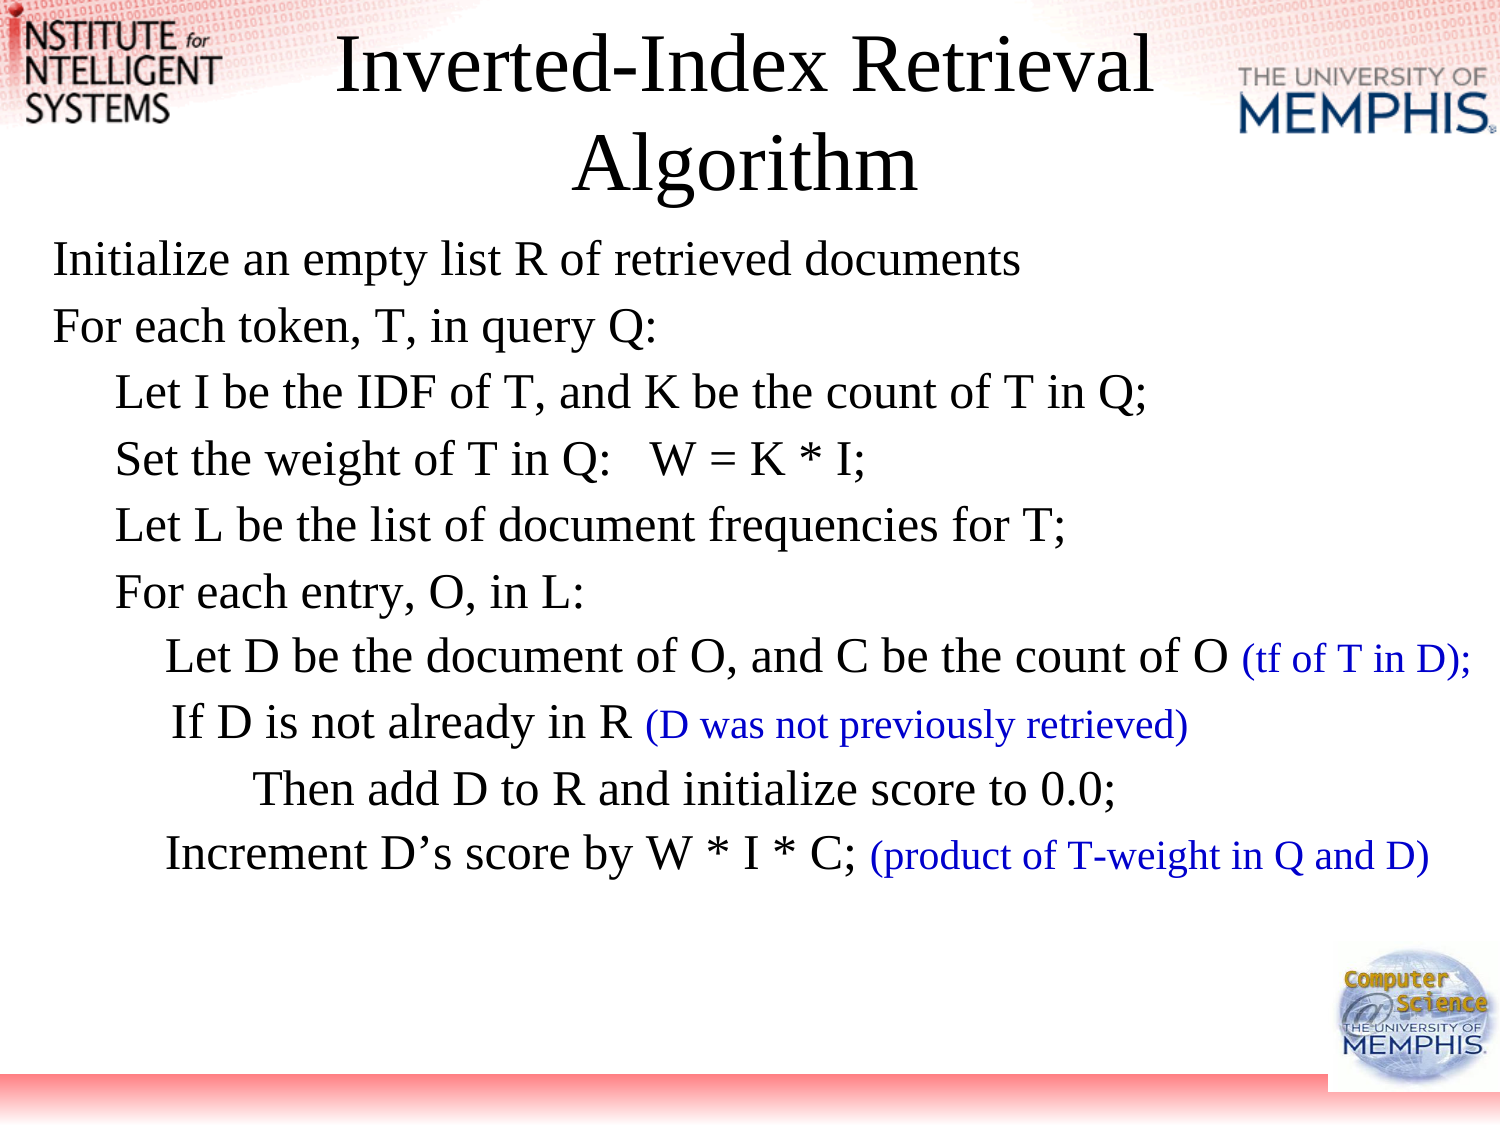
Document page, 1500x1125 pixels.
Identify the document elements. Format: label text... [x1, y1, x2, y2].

list Initialize an empty list R of retrieved documents For each token, T, in query Q: Let I be the IDF of T, and K be the count of T in Q; Set the weight of T in Q: W = K * I; Let L be the list of document frequencies for T; For each entry, O, in L: Let D be the document of O, and C be the count of O (tf of T in D); If D is not already in R (D was not previously retrieved) Then add D to R and initialize score to 0.0; Increment D’s score by W * I * C; (product of T-weight in Q and D) [37, 224, 1500, 999]
title Inverted-Index Retrieval Algorithm [194, 0, 1297, 216]
picture [0, 0, 194, 132]
picture [1328, 999, 1500, 1092]
picture [1297, 0, 1500, 141]
